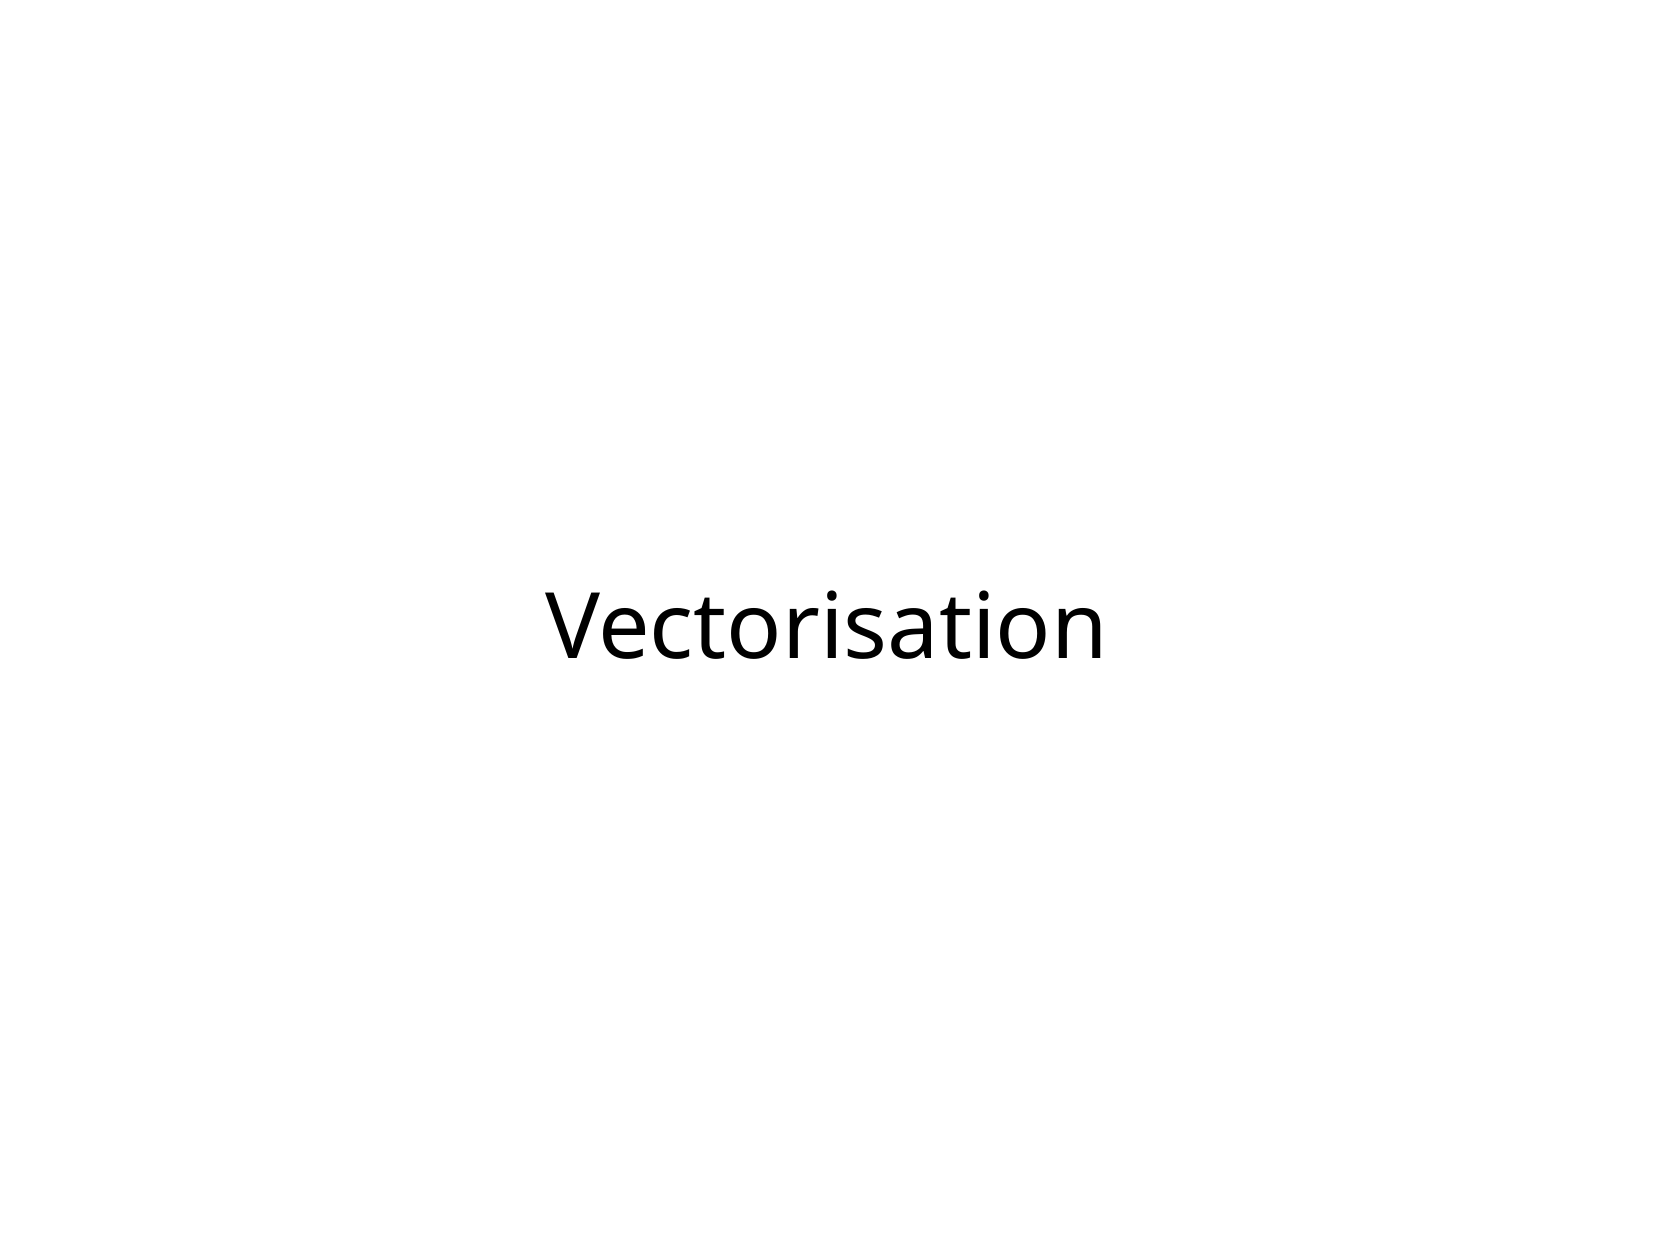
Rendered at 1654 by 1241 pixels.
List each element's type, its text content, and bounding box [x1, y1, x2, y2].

title Vectorisation [82, 519, 1571, 727]
